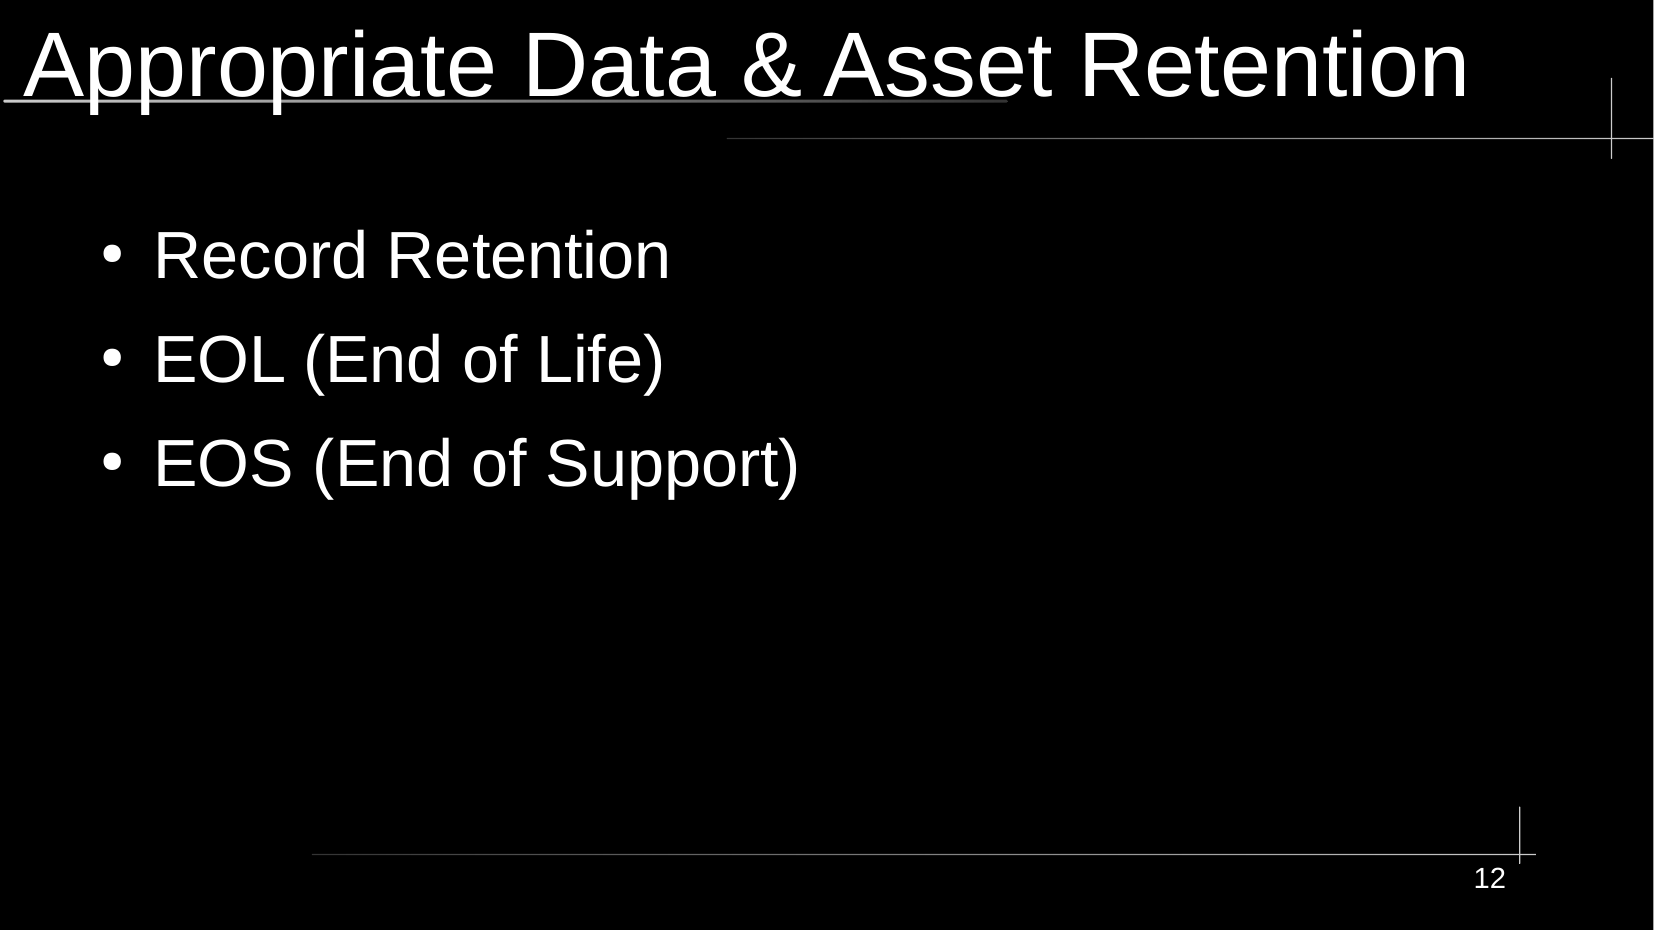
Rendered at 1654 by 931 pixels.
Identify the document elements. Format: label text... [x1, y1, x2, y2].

title Appropriate Data & Asset Retention [23, 11, 1589, 119]
list Record Retention EOL (End of Life) EOS (End of Support) [82, 217, 1571, 851]
